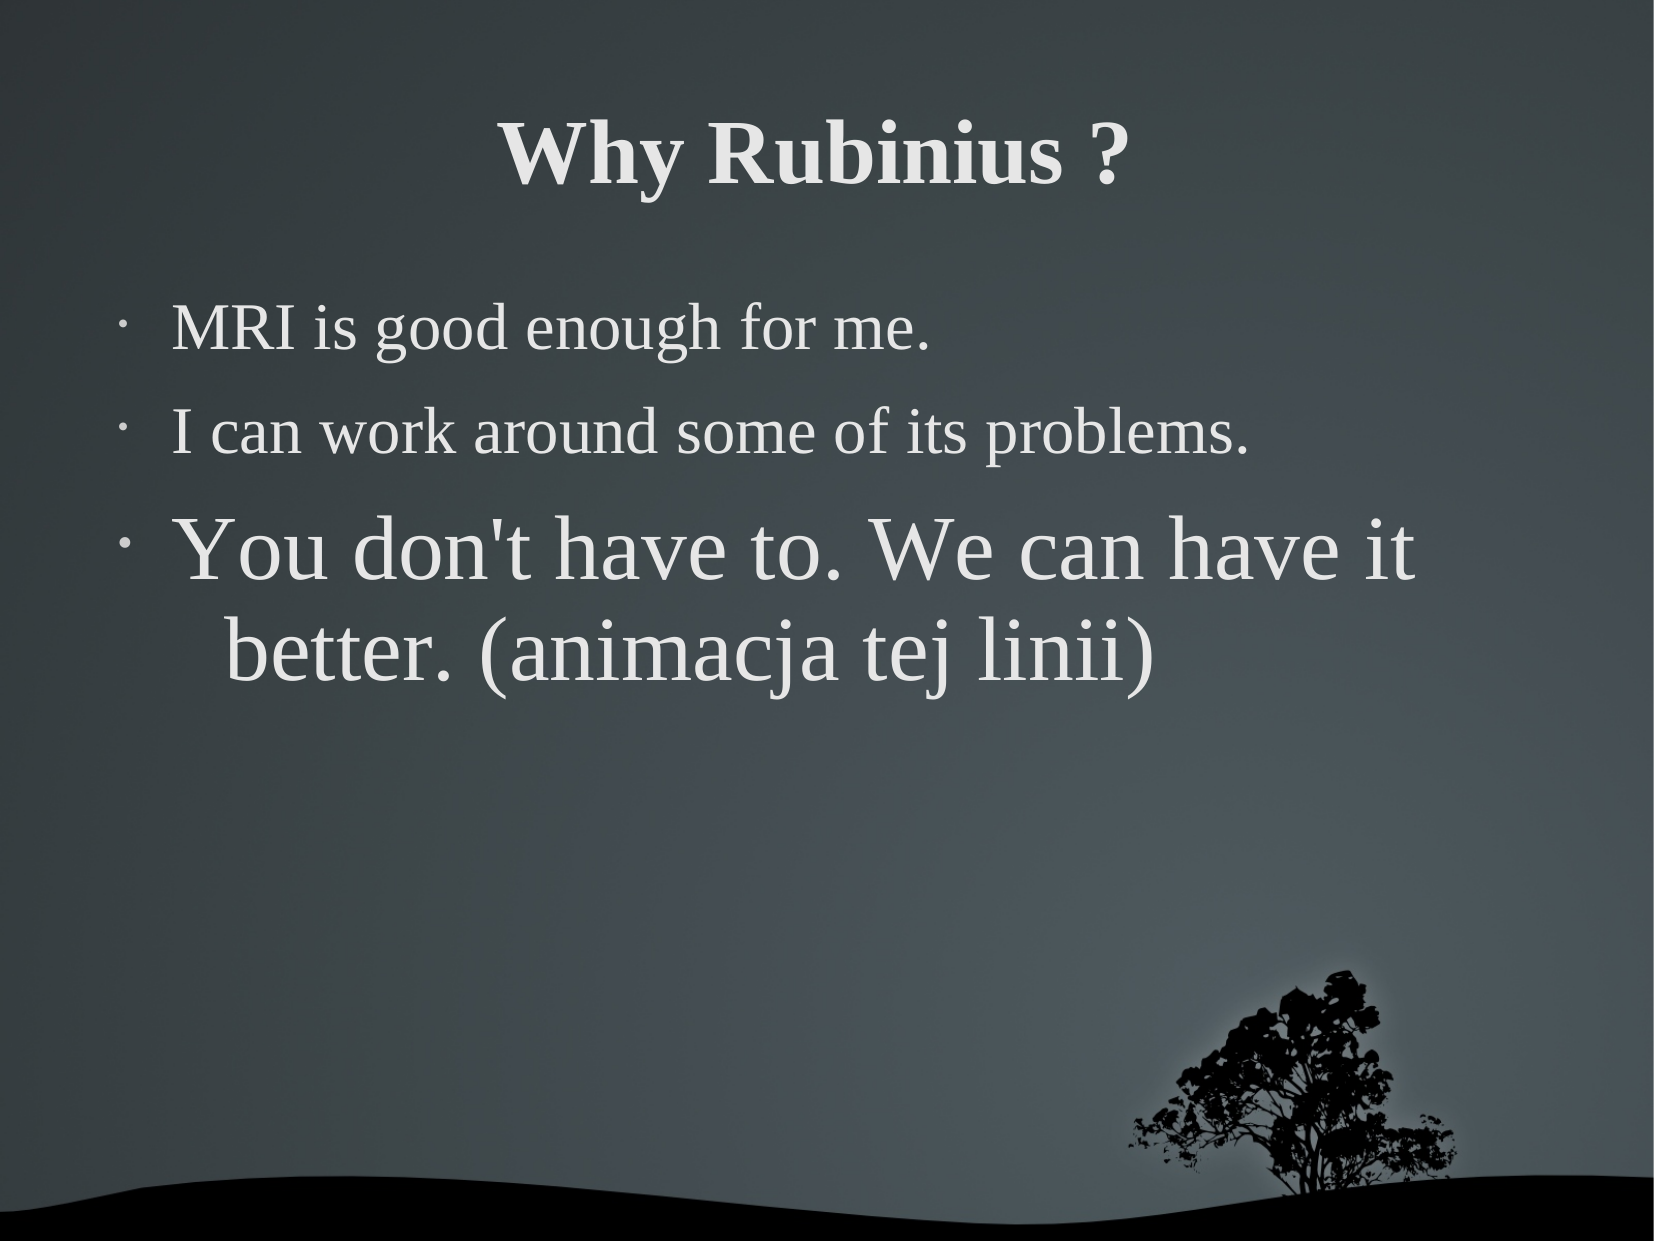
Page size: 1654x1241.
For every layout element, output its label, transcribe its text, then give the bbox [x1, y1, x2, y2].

list MRI is good enough for me. I can work around some of its problems. You don't have to. We can have it better. (animacja tej linii) [82, 290, 1571, 1094]
picture [0, 0, 1654, 1241]
title Why Rubinius ? [82, 56, 1571, 250]
